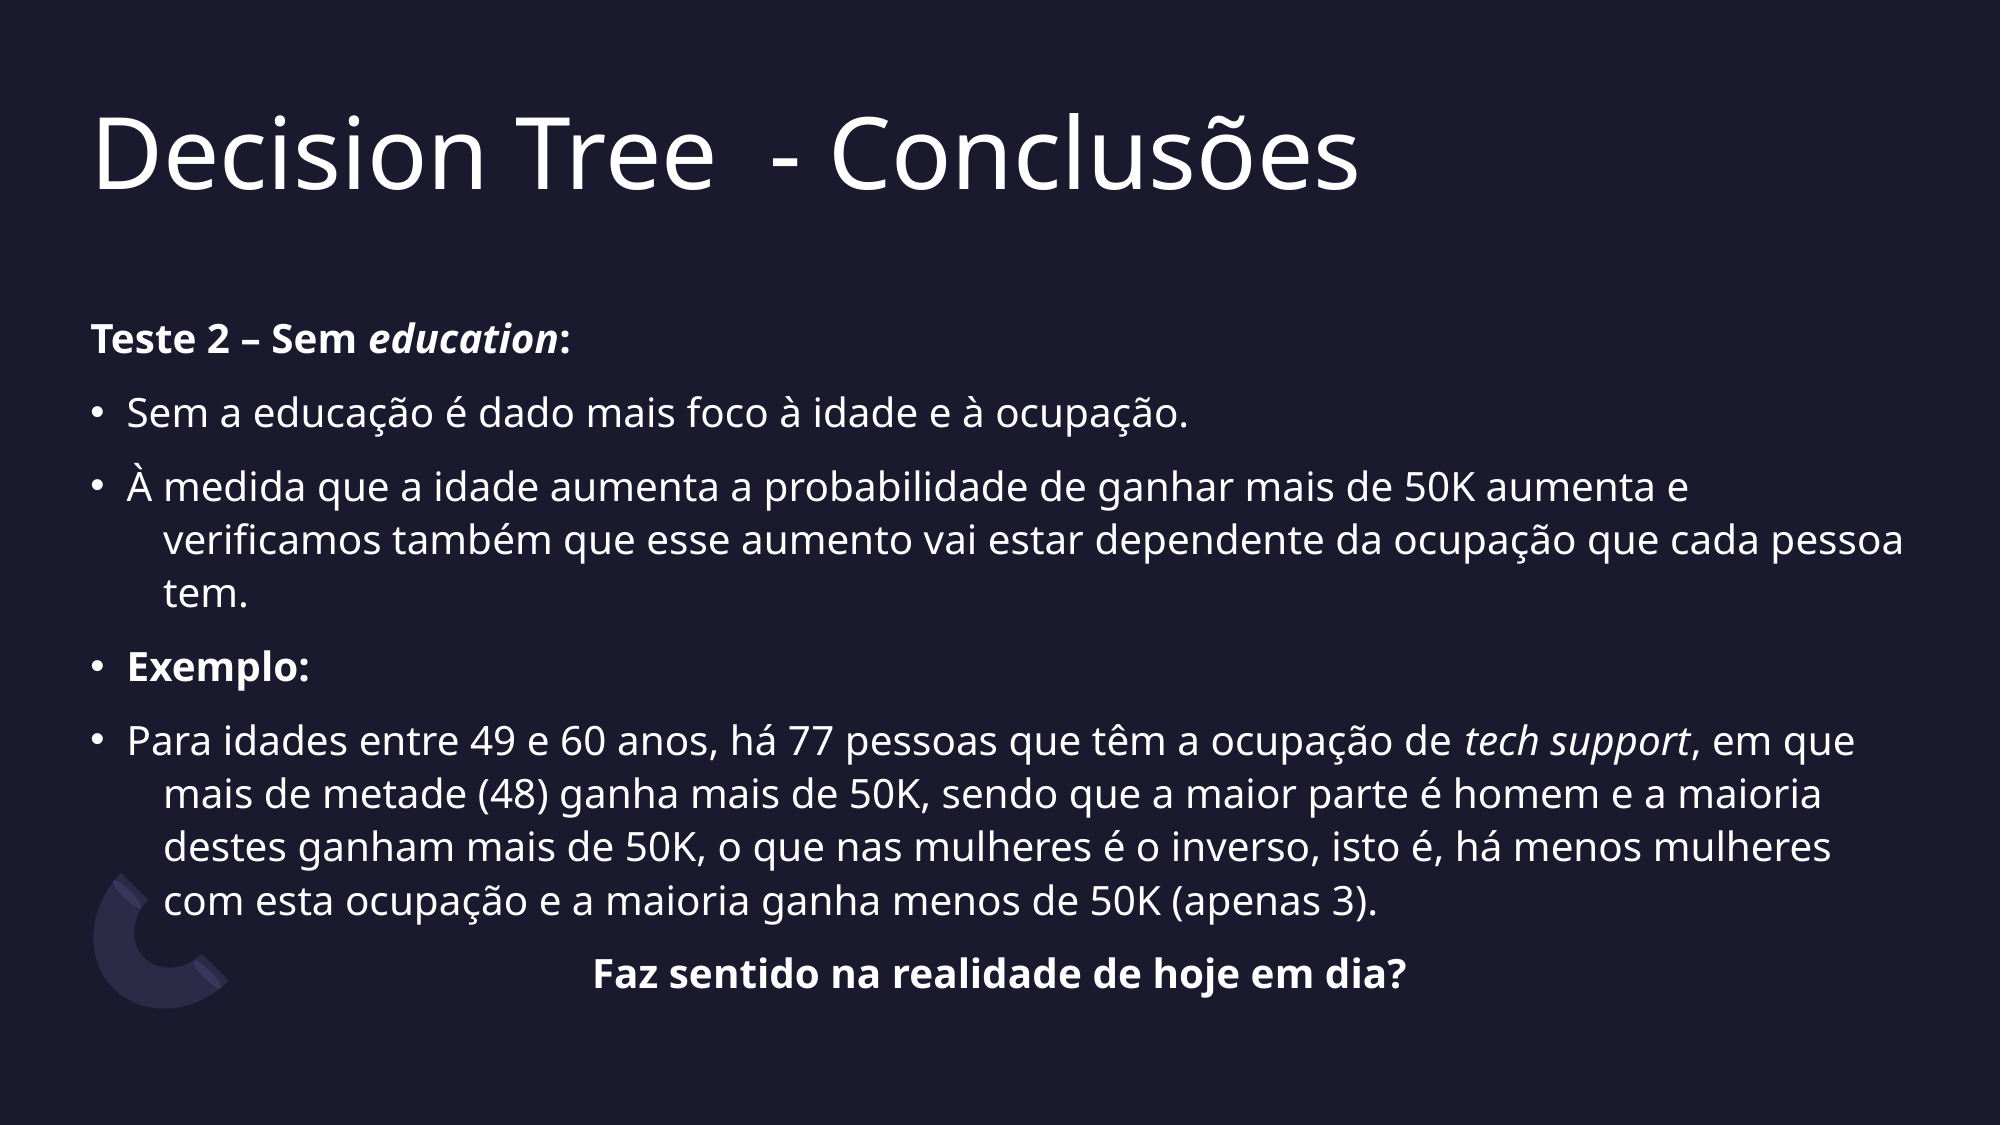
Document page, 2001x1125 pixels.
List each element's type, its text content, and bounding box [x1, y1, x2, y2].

list Teste 2 – Sem education: Sem a educação é dado mais foco à idade e à ocupação. À medida que a idade aumenta a probabilidade de ganhar mais de 50K aumenta e verificamos também que esse aumento vai estar dependente da ocupação que cada pessoa tem. Exemplo: Para idades entre 49 e 60 anos, há 77 pessoas que têm a ocupação de tech support, em que mais de metade (48) ganha mais de 50K, sendo que a maior parte é homem e a maioria destes ganham mais de 50K, o que nas mulheres é o inverso, isto é, há menos mulheres com esta ocupação e a maioria ganha menos de 50K (apenas 3). Faz sentido na realidade de hoje em dia? [90, 308, 1910, 1000]
title Decision Tree - Conclusões [90, 90, 1910, 308]
